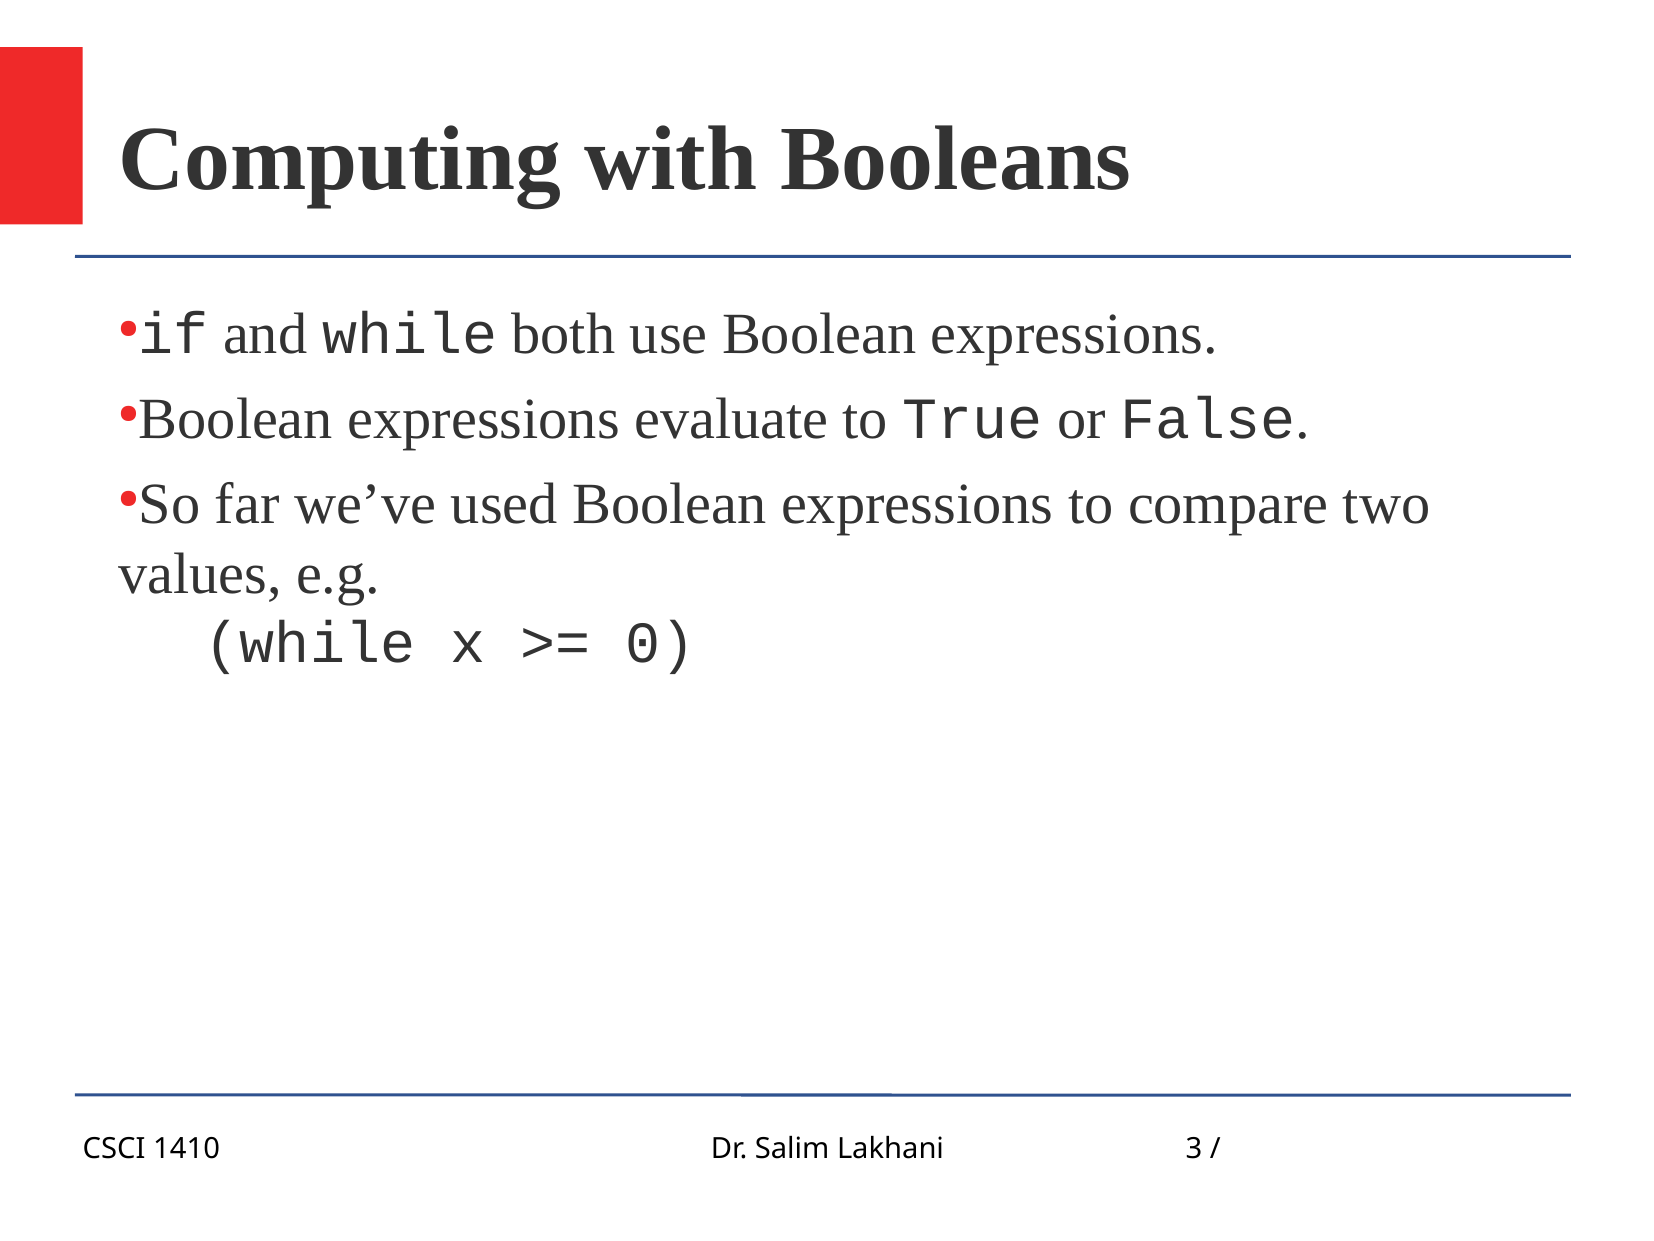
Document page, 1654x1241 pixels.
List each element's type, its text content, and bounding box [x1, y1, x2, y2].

text_box / [1185, 1129, 1571, 1216]
text_box CSCI 1410 [82, 1129, 468, 1216]
title Computing with Booleans [118, 49, 1571, 257]
list if and while both use Boolean expressions. Boolean expressions evaluate to True or False. So far we’ve used Boolean expressions to compare two values, e.g. (while x >= 0) [118, 295, 1536, 1080]
text_box Dr. Salim Lakhani [565, 1129, 1090, 1216]
